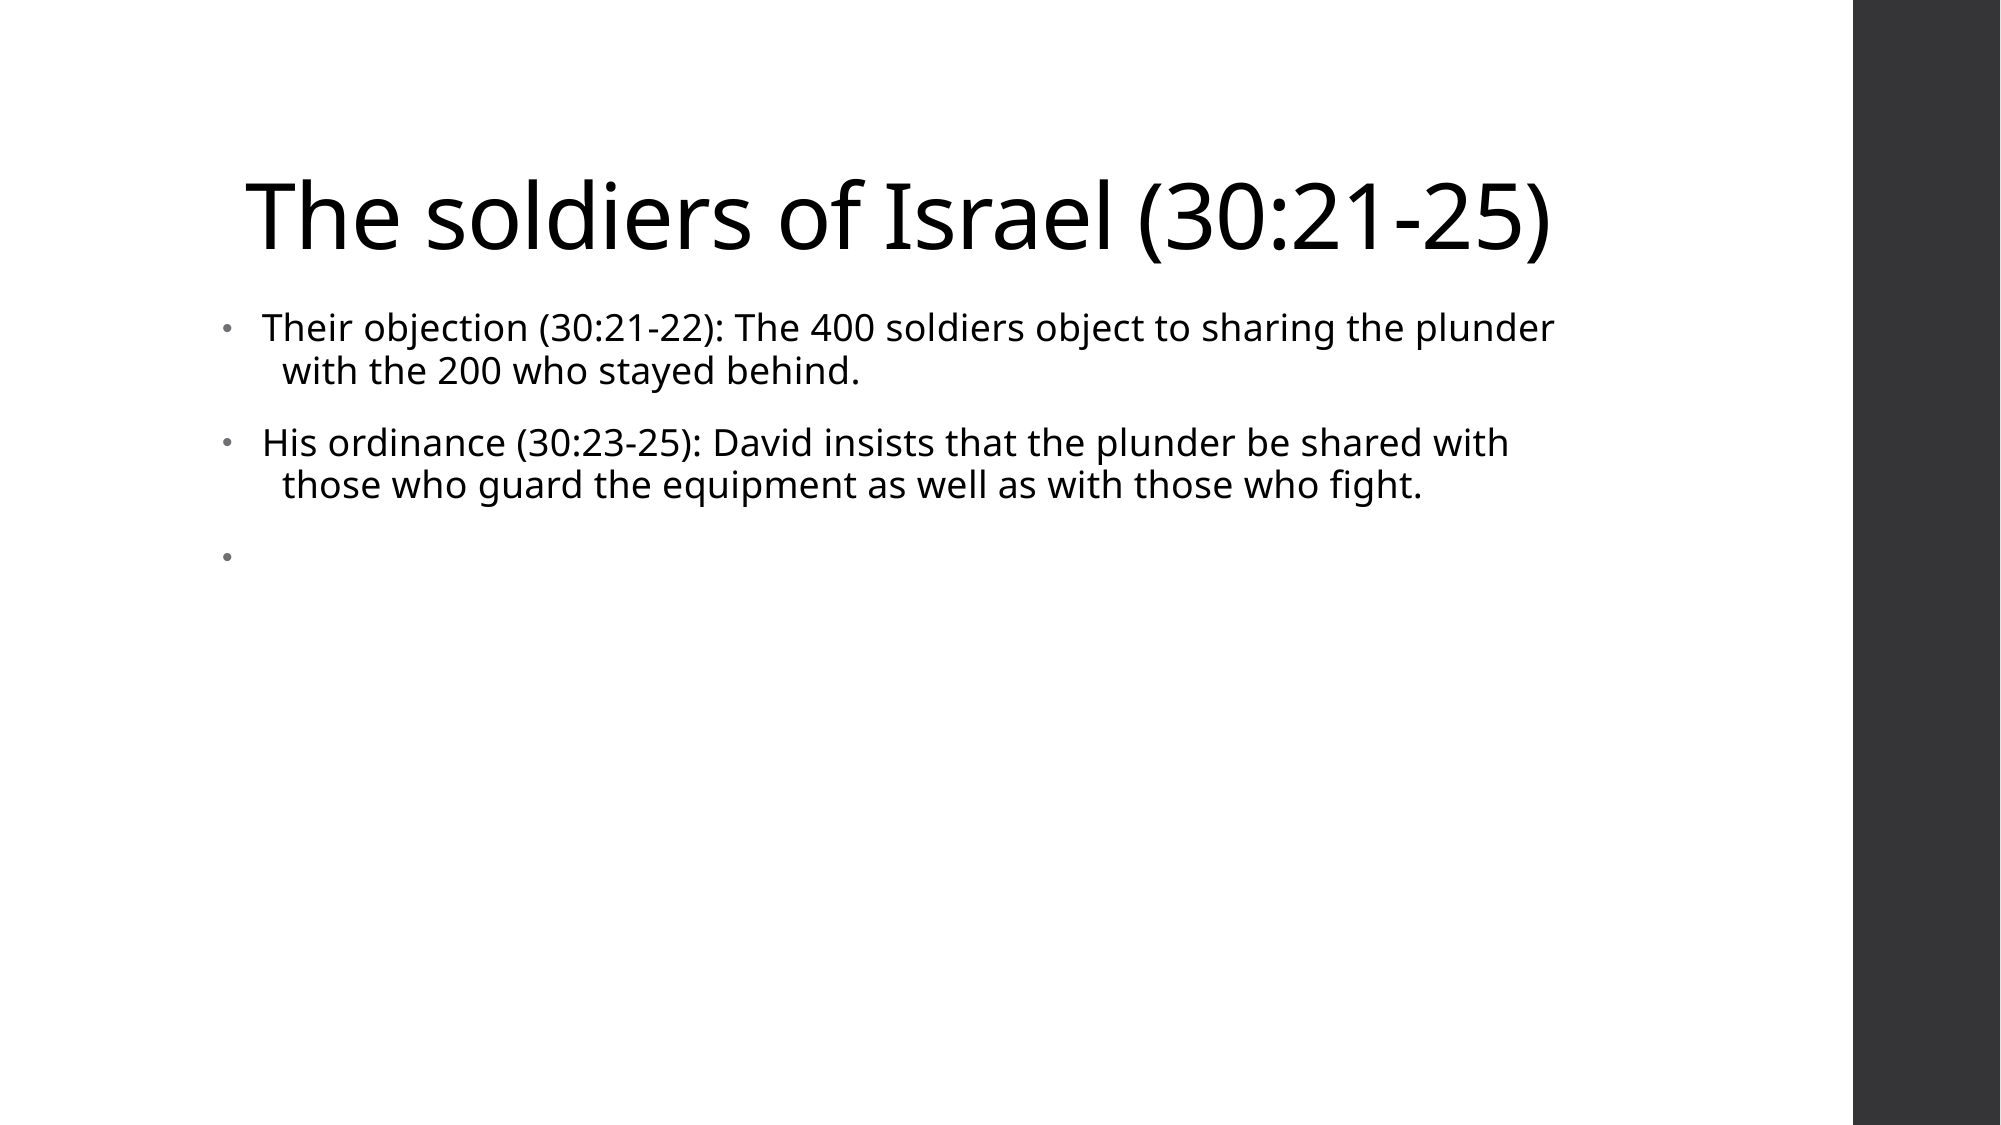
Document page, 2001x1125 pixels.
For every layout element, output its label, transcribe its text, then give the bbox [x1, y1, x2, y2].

title The soldiers of Israel (30:21-25) [206, 60, 1797, 278]
list Their objection (30:21-22): The 400 soldiers object to sharing the plunder with the 200 who stayed behind. His ordinance (30:23-25): David insists that the plunder be shared with those who guard the equipment as well as with those who fight. [206, 299, 1617, 1014]
